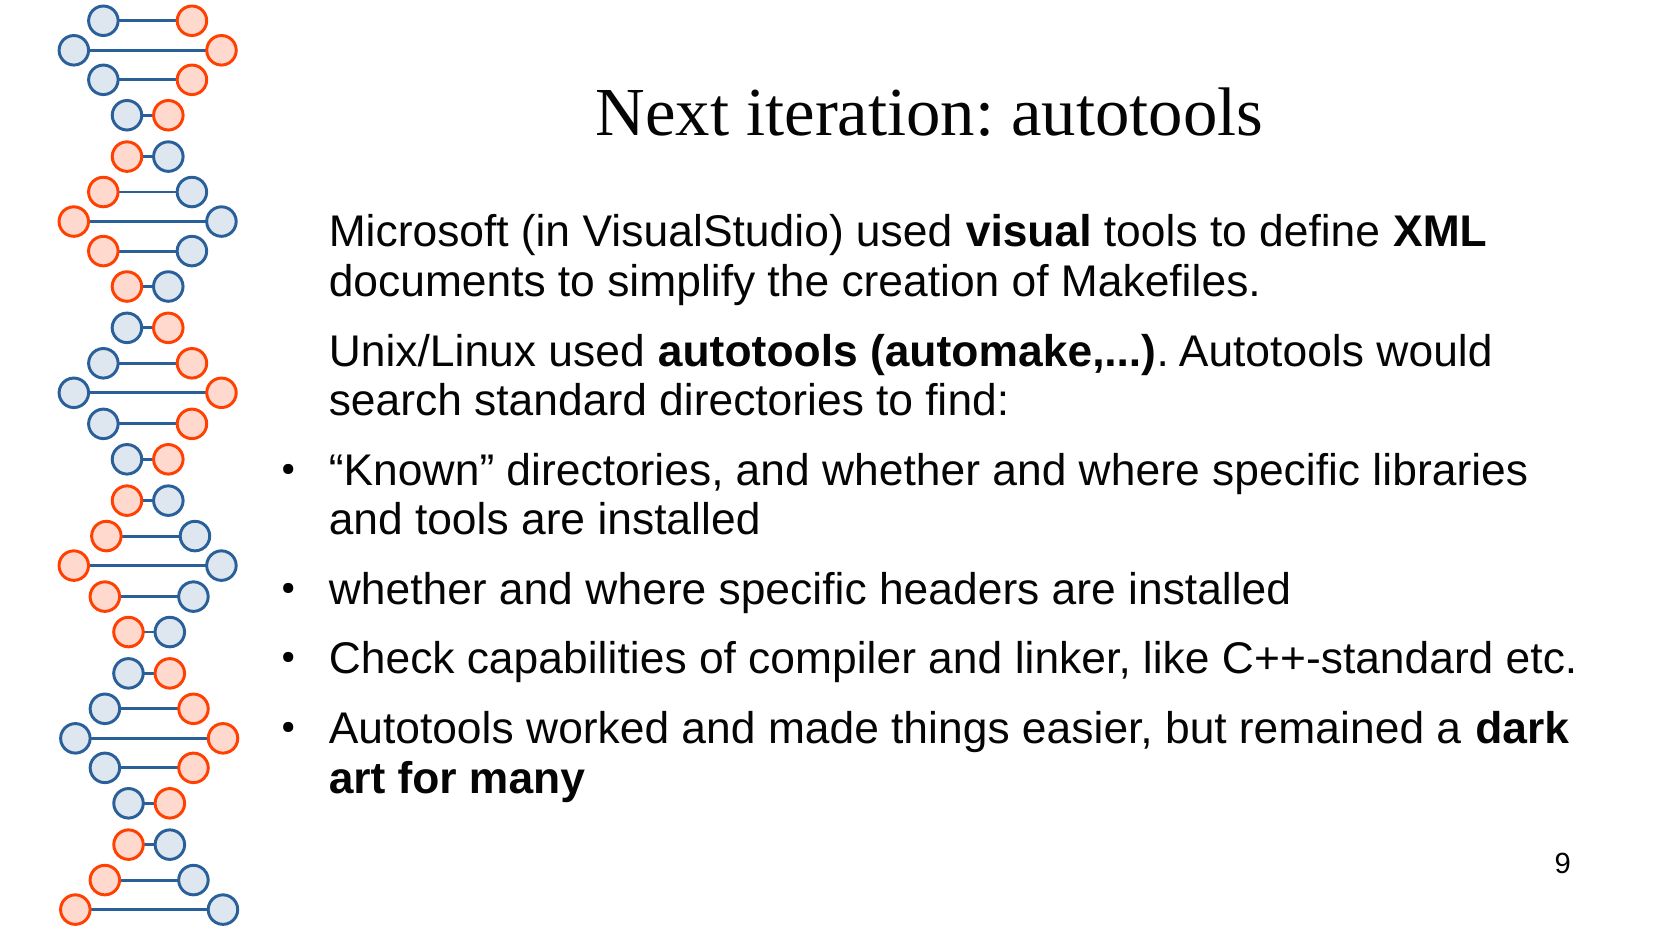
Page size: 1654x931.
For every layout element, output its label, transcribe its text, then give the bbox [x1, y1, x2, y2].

title Next iteration: autotools [265, 35, 1595, 189]
list Microsoft (in VisualStudio) used visual tools to define XML documents to simplify the creation of Makefiles. Unix/Linux used autotools (automake,...). Autotools would search standard directories to find: “Known” directories, and whether and where specific libraries and tools are installed whether and where specific headers are installed Check capabilities of compiler and linker, like C++-standard etc. Autotools worked and made things easier, but remained a dark art for many [265, 206, 1595, 827]
